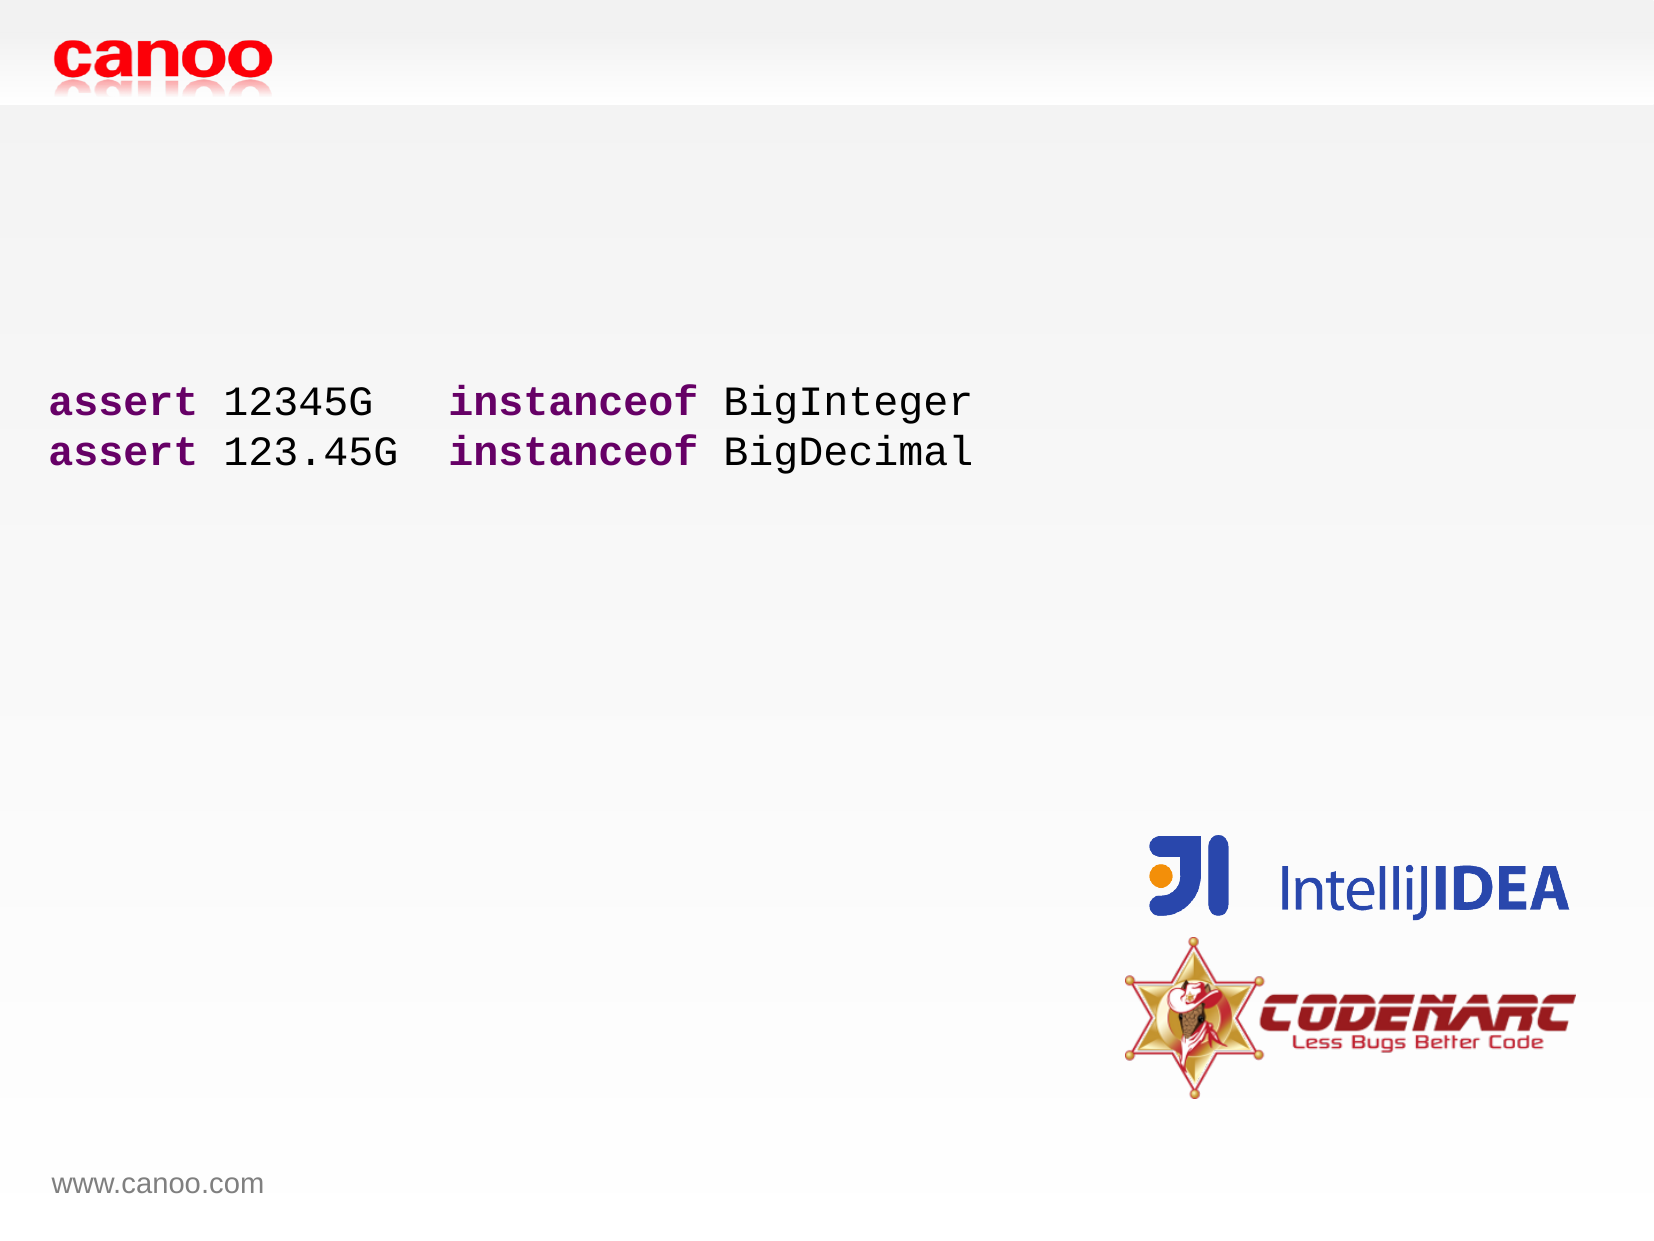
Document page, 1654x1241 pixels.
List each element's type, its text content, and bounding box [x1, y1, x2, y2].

subtitle assert 12345G instanceof BigInteger assert 123.45G instanceof BigDecimal [48, 146, 1654, 1102]
picture [1125, 937, 1576, 1099]
picture [51, 37, 273, 119]
picture [1136, 834, 1587, 922]
